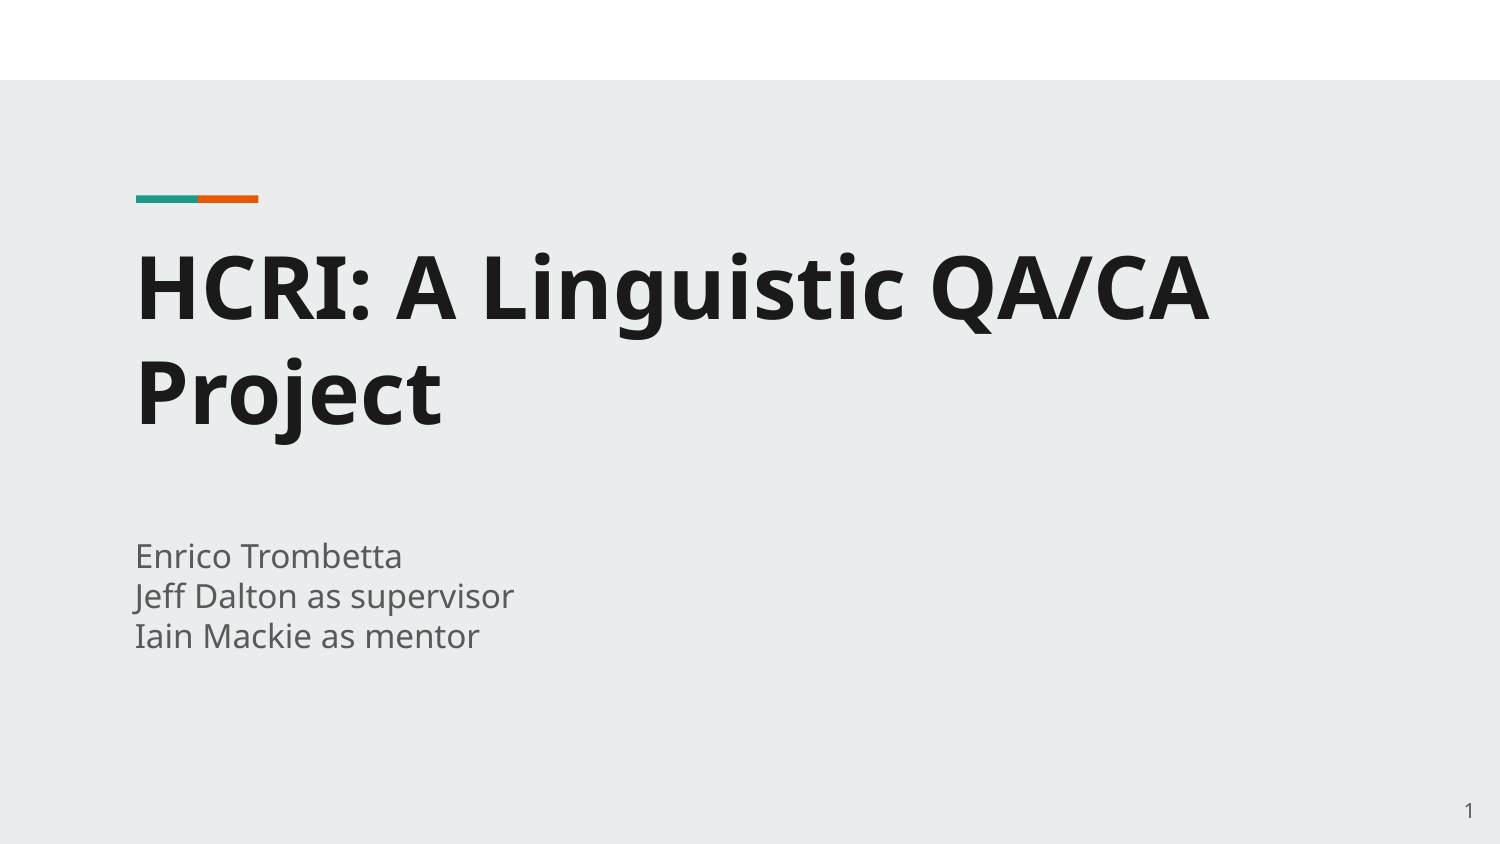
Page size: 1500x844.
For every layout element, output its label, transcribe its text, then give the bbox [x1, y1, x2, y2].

subtitle Enrico Trombetta Jeff Dalton as supervisor Iain Mackie as mentor [119, 520, 1381, 610]
slide_number <number> [1400, 779, 1491, 844]
title HCRI: A Linguistic QA/CA Project [119, 216, 1381, 490]
